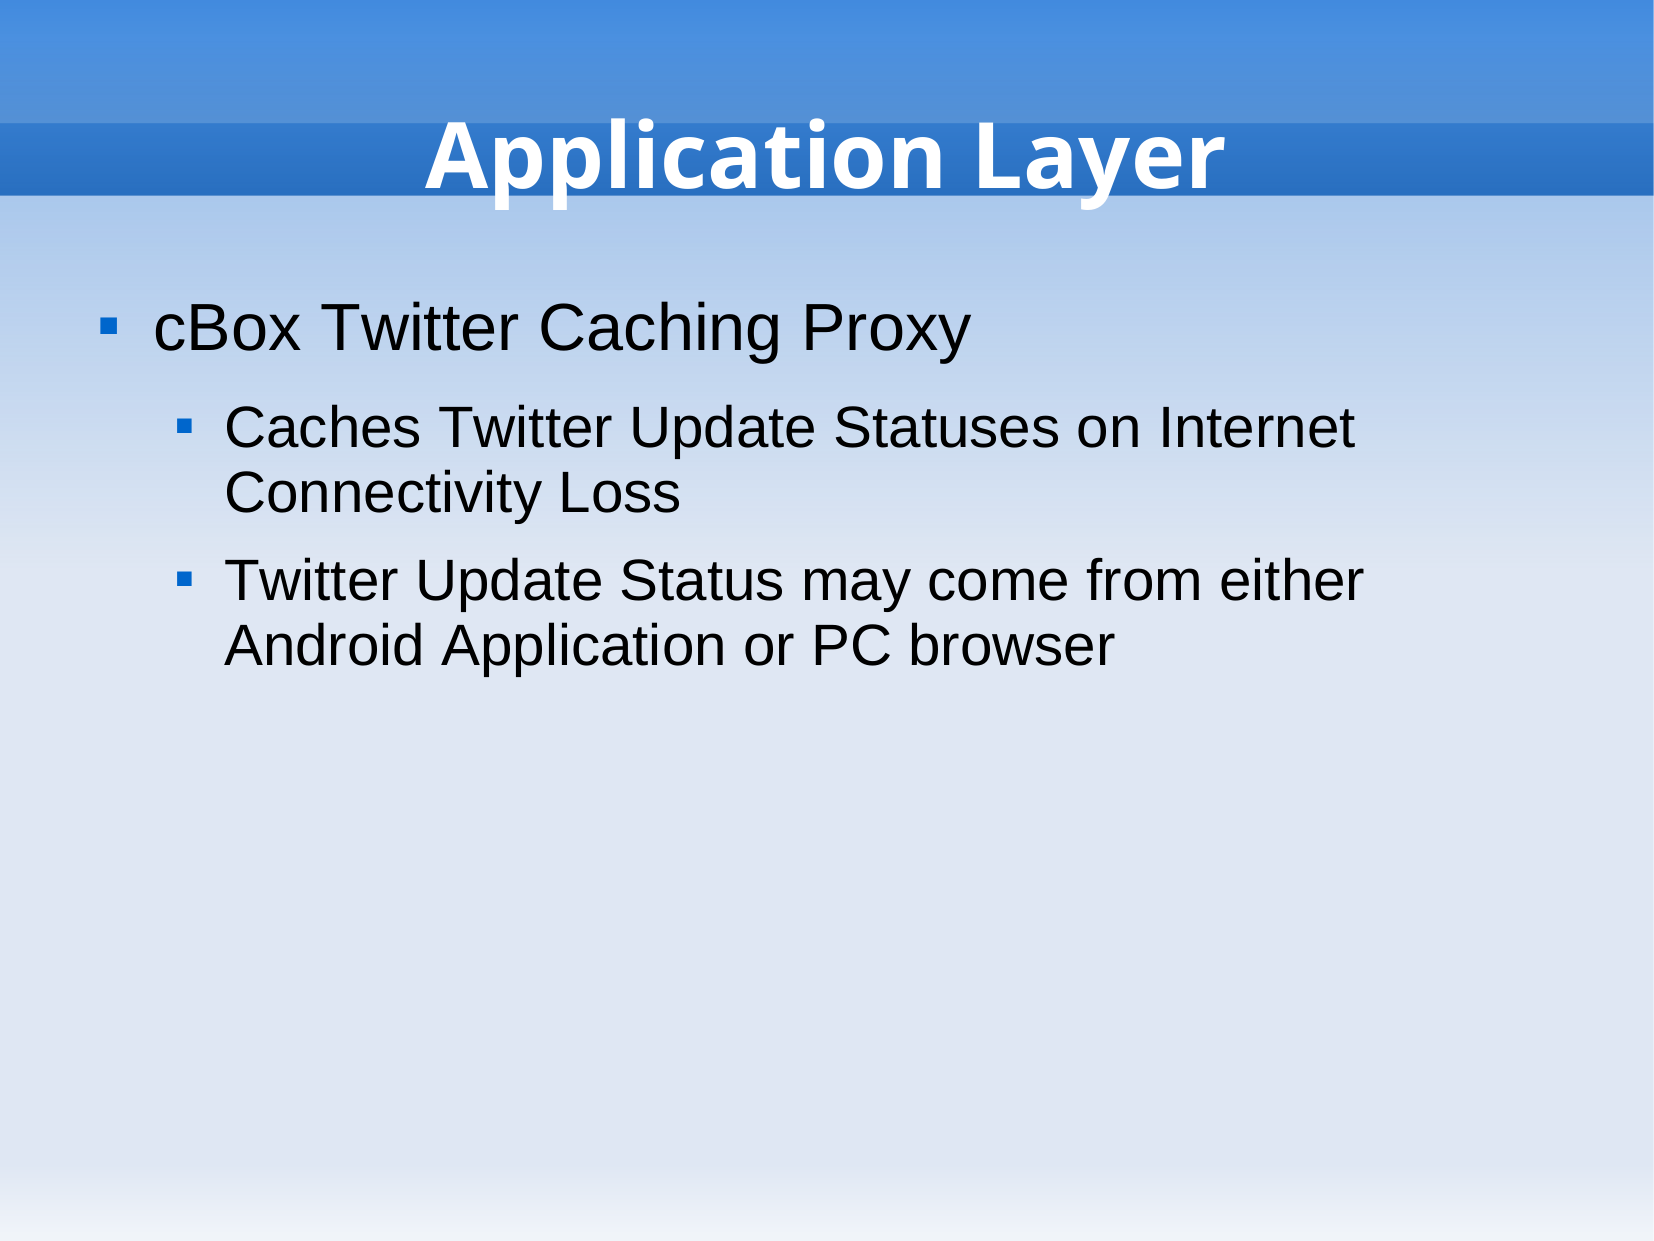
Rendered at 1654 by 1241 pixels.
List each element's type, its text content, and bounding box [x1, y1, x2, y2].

list cBox Twitter Caching Proxy Caches Twitter Update Statuses on Internet Connectivity Loss Twitter Update Status may come from either Android Application or PC browser [82, 290, 1571, 1109]
picture [0, 0, 1654, 1241]
title Application Layer [82, 49, 1571, 257]
